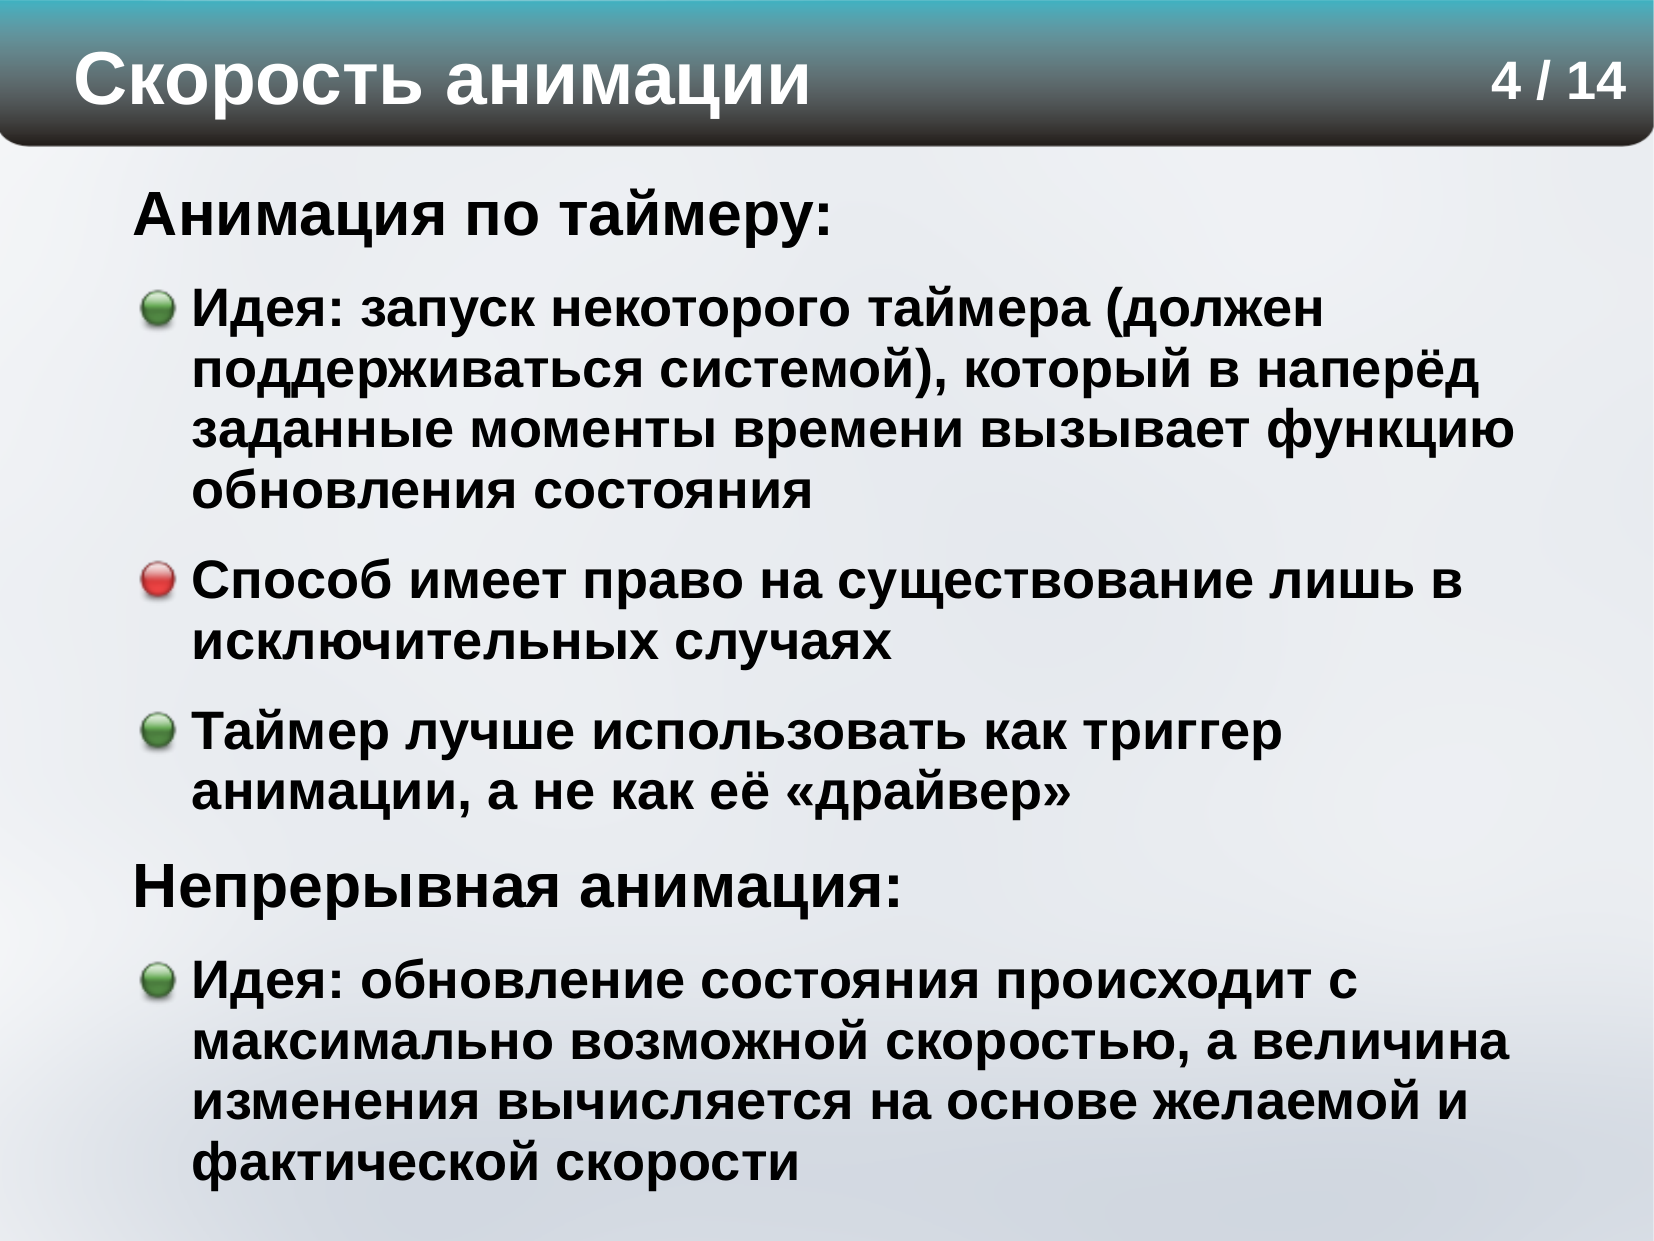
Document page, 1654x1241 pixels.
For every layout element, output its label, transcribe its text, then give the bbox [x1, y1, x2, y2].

text_box <номер> / 14 [1476, 42, 1654, 179]
picture [0, 0, 1654, 1241]
text_box Скорость анимации [59, 29, 916, 129]
text_box Анимация по таймеру: Идея: запуск некоторого таймера (должен поддерживаться системой), который в наперёд заданные моменты времени вызывает функцию обновления состояния Способ имеет право на существование лишь в исключительных случаях Таймер лучше использовать как триггер анимации, а не как её «драйвер» Непрерывная анимация: Идея: обновление состояния происходит с максимально возможной скоростью, а величина изменения вычисляется на основе желаемой и фактической скорости [118, 171, 1536, 1200]
